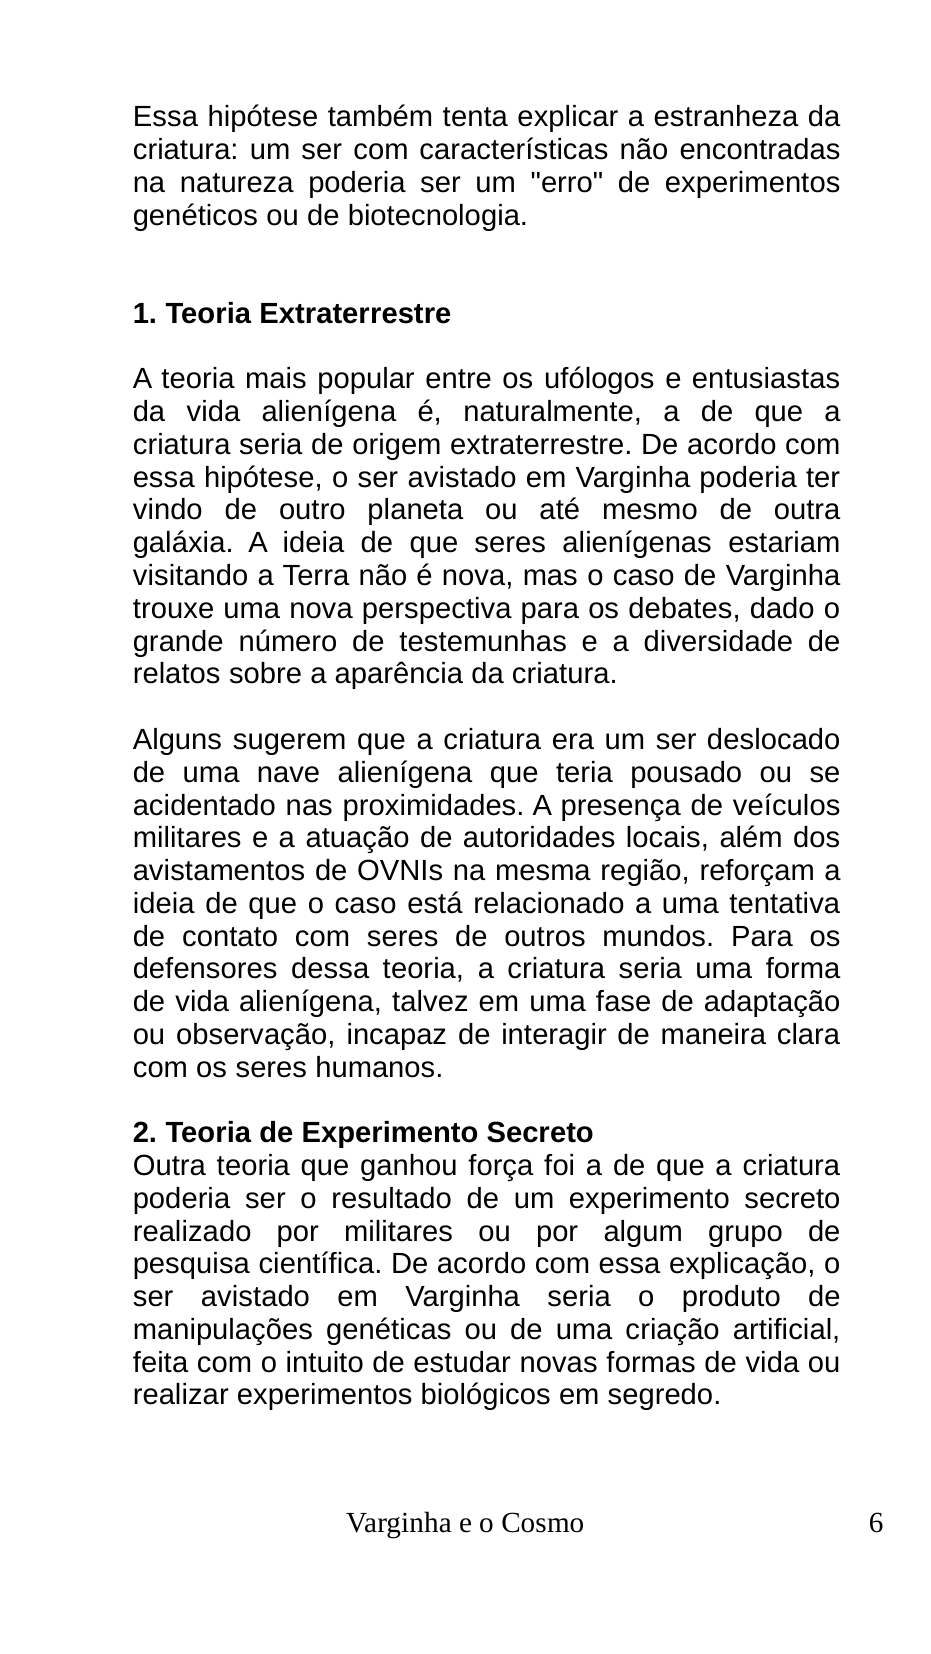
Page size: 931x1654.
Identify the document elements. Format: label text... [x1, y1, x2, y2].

text_box Essa hipótese também tenta explicar a estranheza da criatura: um ser com características não encontradas na natureza poderia ser um "erro" de experimentos genéticos ou de biotecnologia. 1. Teoria Extraterrestre A teoria mais popular entre os ufólogos e entusiastas da vida alienígena é, naturalmente, a de que a criatura seria de origem extraterrestre. De acordo com essa hipótese, o ser avistado em Varginha poderia ter vindo de outro planeta ou até mesmo de outra galáxia. A ideia de que seres alienígenas estariam visitando a Terra não é nova, mas o caso de Varginha trouxe uma nova perspectiva para os debates, dado o grande número de testemunhas e a diversidade de relatos sobre a aparência da criatura. Alguns sugerem que a criatura era um ser deslocado de uma nave alienígena que teria pousado ou se acidentado nas proximidades. A presença de veículos militares e a atuação de autoridades locais, além dos avistamentos de OVNIs na mesma região, reforçam a ideia de que o caso está relacionado a uma tentativa de contato com seres de outros mundos. Para os defensores dessa teoria, a criatura seria uma forma de vida alienígena, talvez em uma fase de adaptação ou observação, incapaz de interagir de maneira clara com os seres humanos. 2. Teoria de Experimento Secreto Outra teoria que ganhou força foi a de que a criatura poderia ser o resultado de um experimento secreto realizado por militares ou por algum grupo de pesquisa científica. De acordo com essa explicação, o ser avistado em Varginha seria o produto de manipulações genéticas ou de uma criação artificial, feita com o intuito de estudar novas formas de vida ou realizar experimentos biológicos em segredo. [118, 59, 857, 1451]
